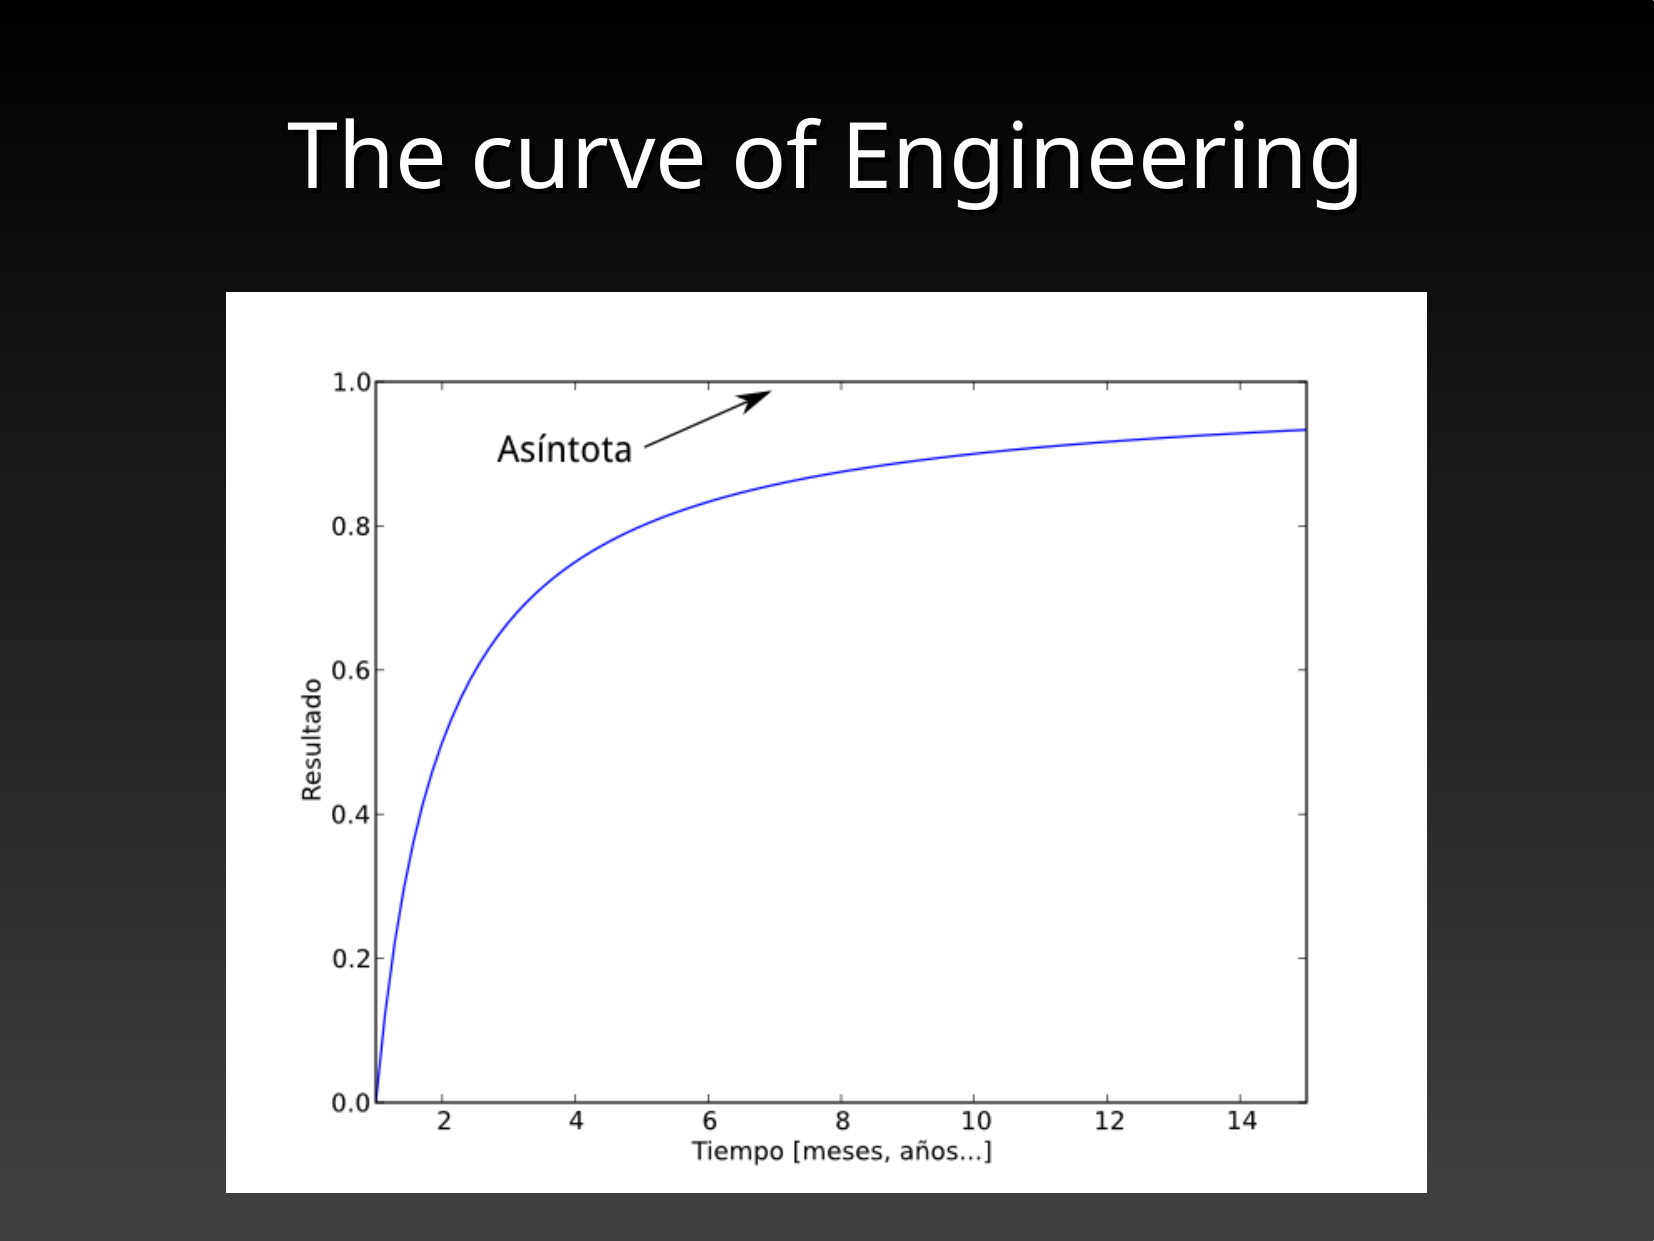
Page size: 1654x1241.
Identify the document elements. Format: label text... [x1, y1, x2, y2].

picture [226, 292, 1427, 1193]
title The curve of Engineering [82, 49, 1571, 257]
